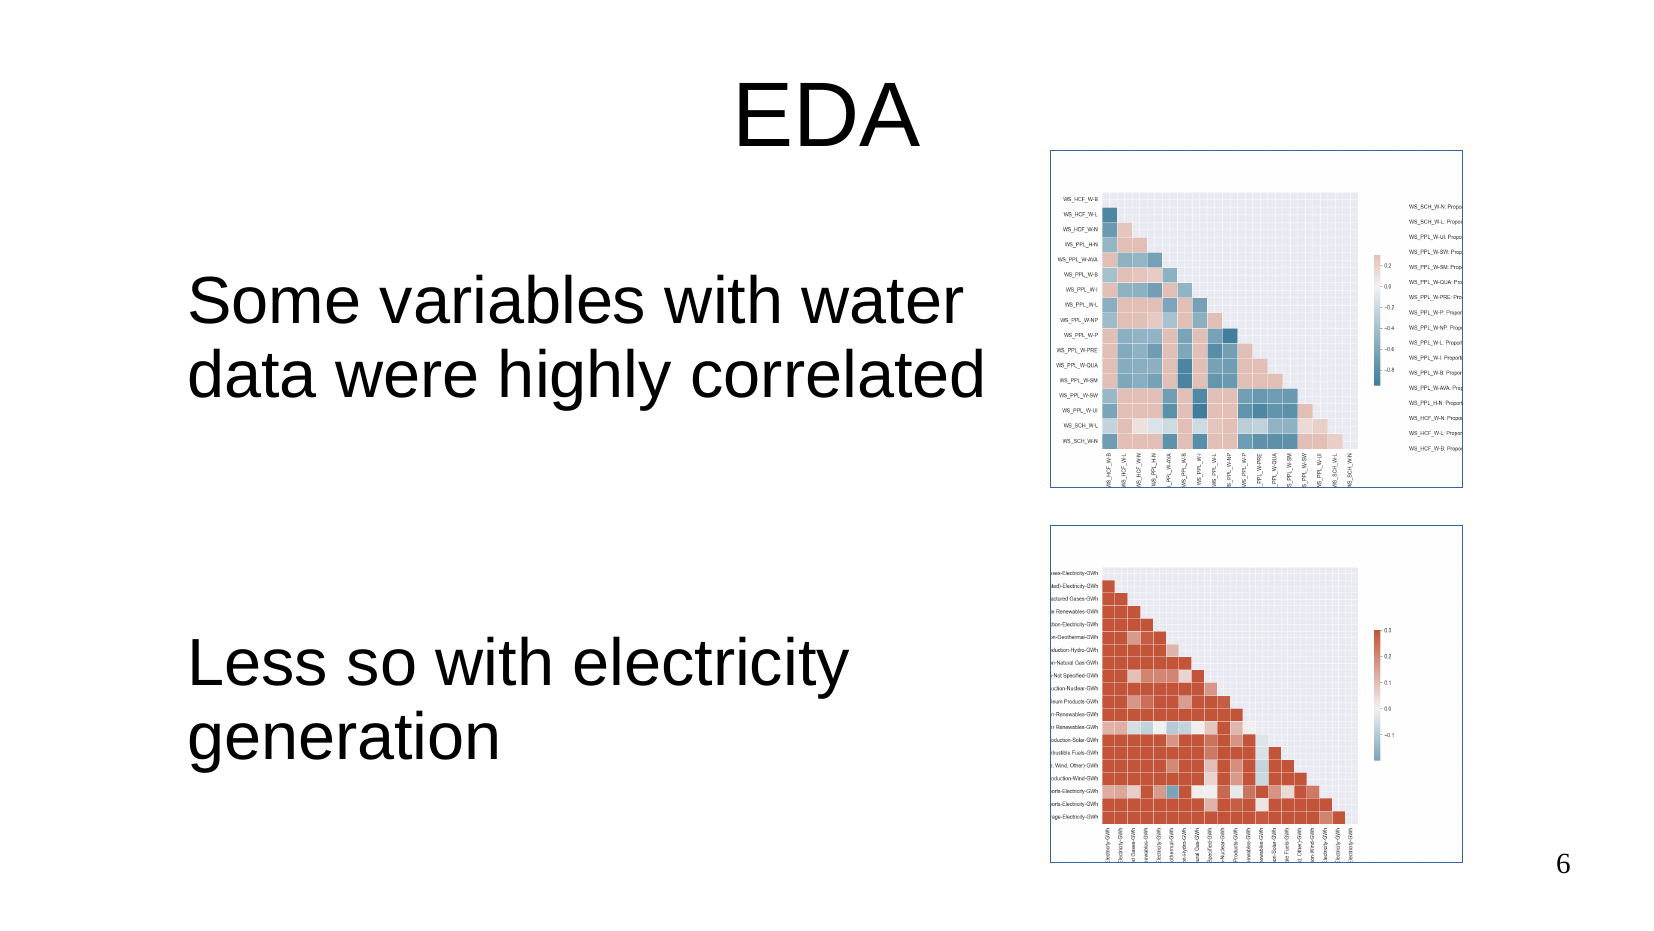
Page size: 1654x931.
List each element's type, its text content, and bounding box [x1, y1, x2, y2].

picture [1050, 149, 1463, 488]
title EDA [82, 37, 1571, 193]
text_box Some variables with water data were highly correlated Less so with electricity generation [187, 262, 1013, 871]
picture [1050, 524, 1463, 863]
